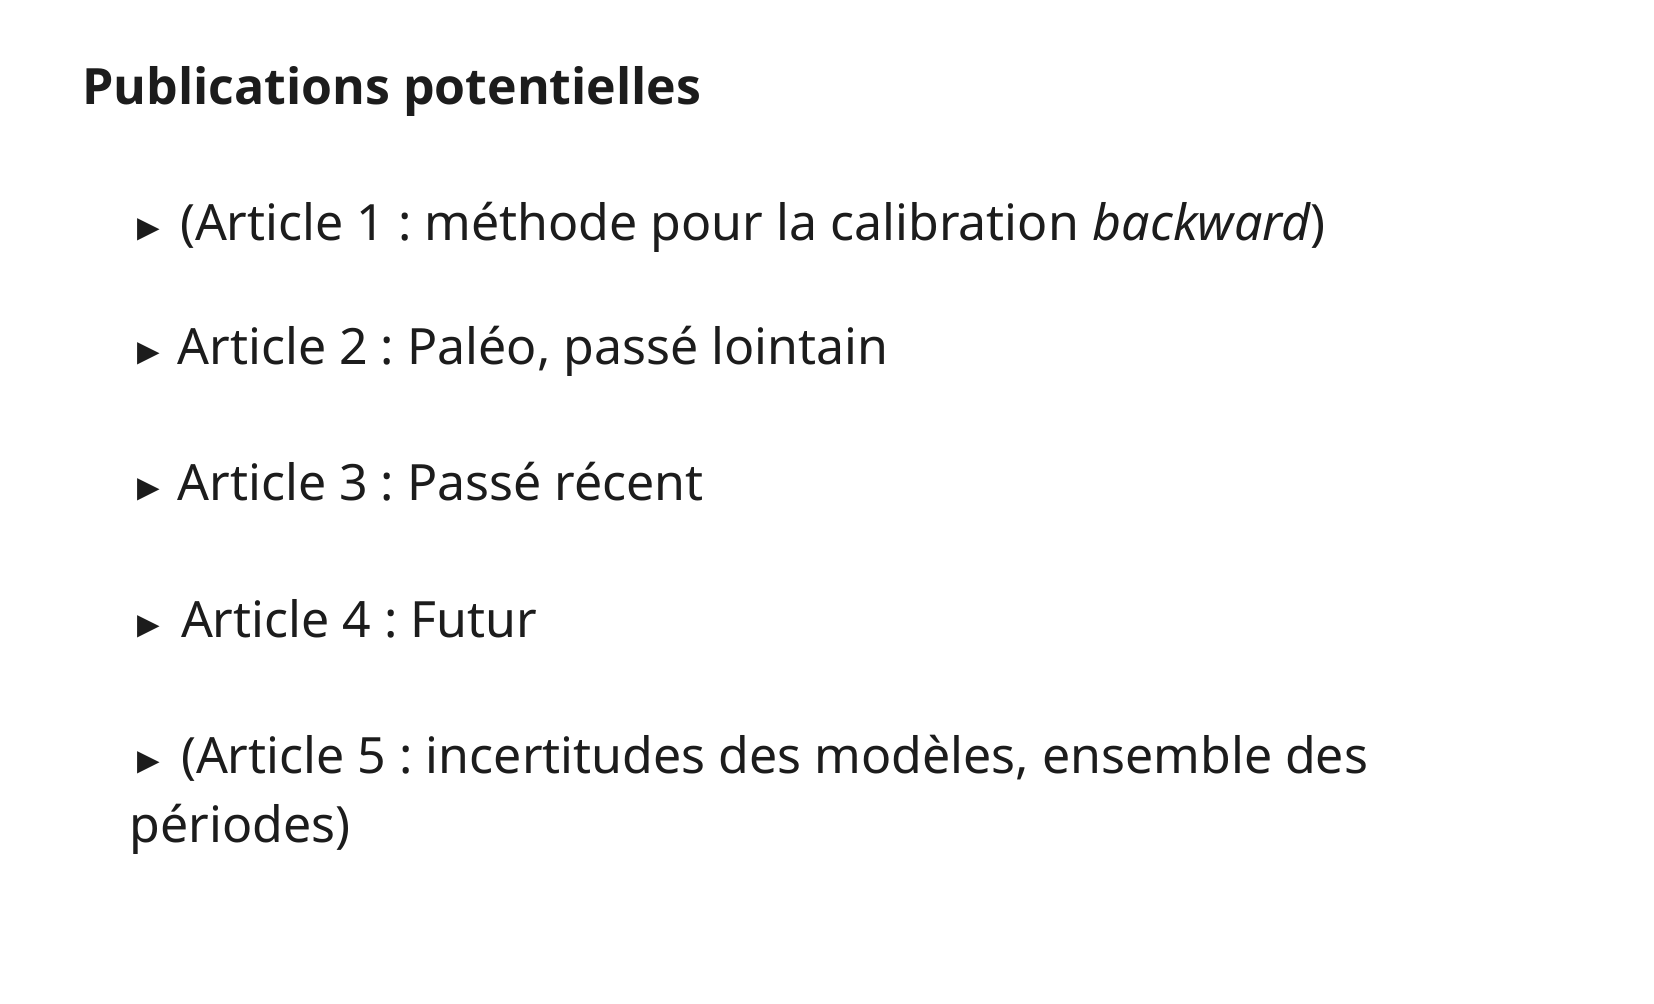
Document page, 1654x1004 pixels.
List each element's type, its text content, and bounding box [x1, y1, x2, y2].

text_box Publications potentielles [82, 51, 1571, 130]
text_box ► (Article 1 : méthode pour la calibration backward) ► Article 2 : Paléo, passé lointain ► Article 3 : Passé récent ► Article 4 : Futur ► (Article 5 : incertitudes des modèles, ensemble des périodes) [130, 186, 1571, 815]
